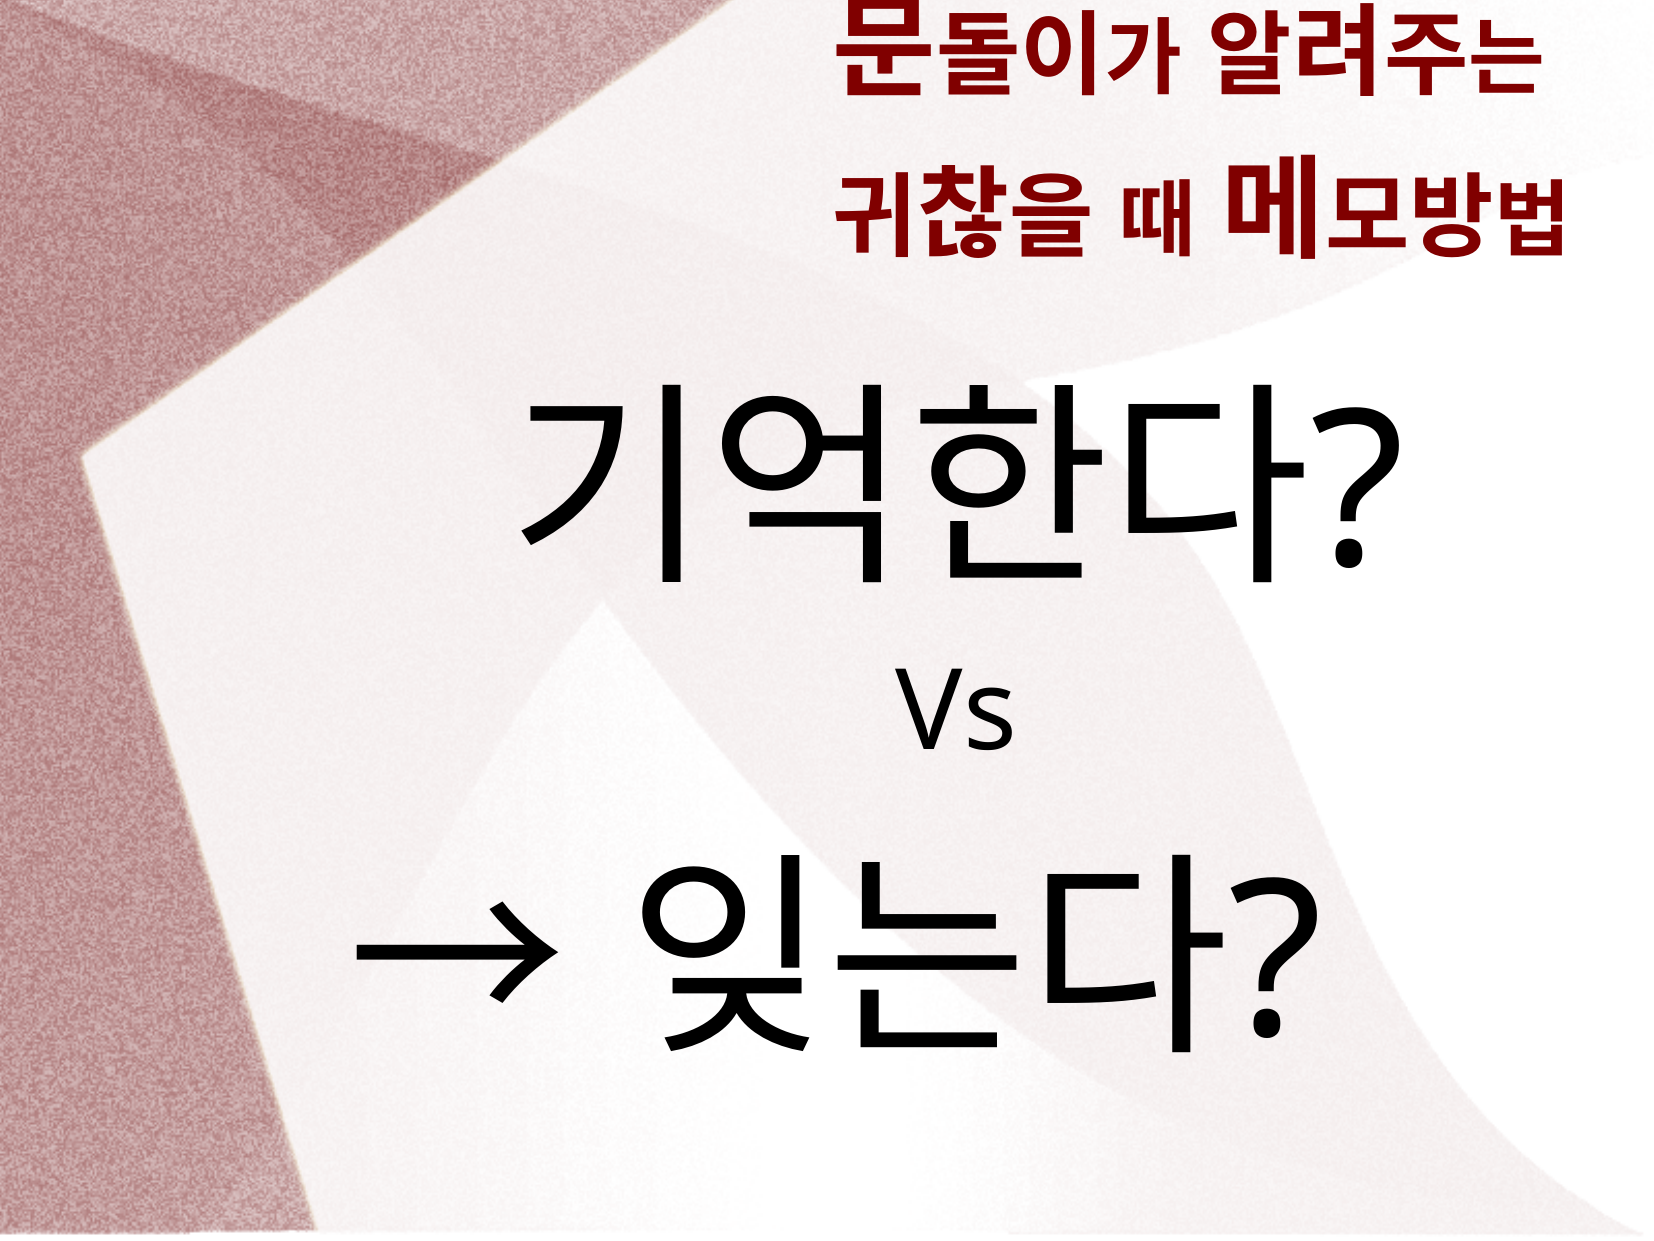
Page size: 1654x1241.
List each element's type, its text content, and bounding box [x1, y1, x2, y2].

picture [0, 0, 1654, 1241]
title 문돌이가 알려주는 귀찮을 때 메모방법 [82, 25, 1571, 334]
subtitle 기억한다? Vs → 잊는다? [318, 237, 1595, 1176]
picture [863, 9, 904, 24]
